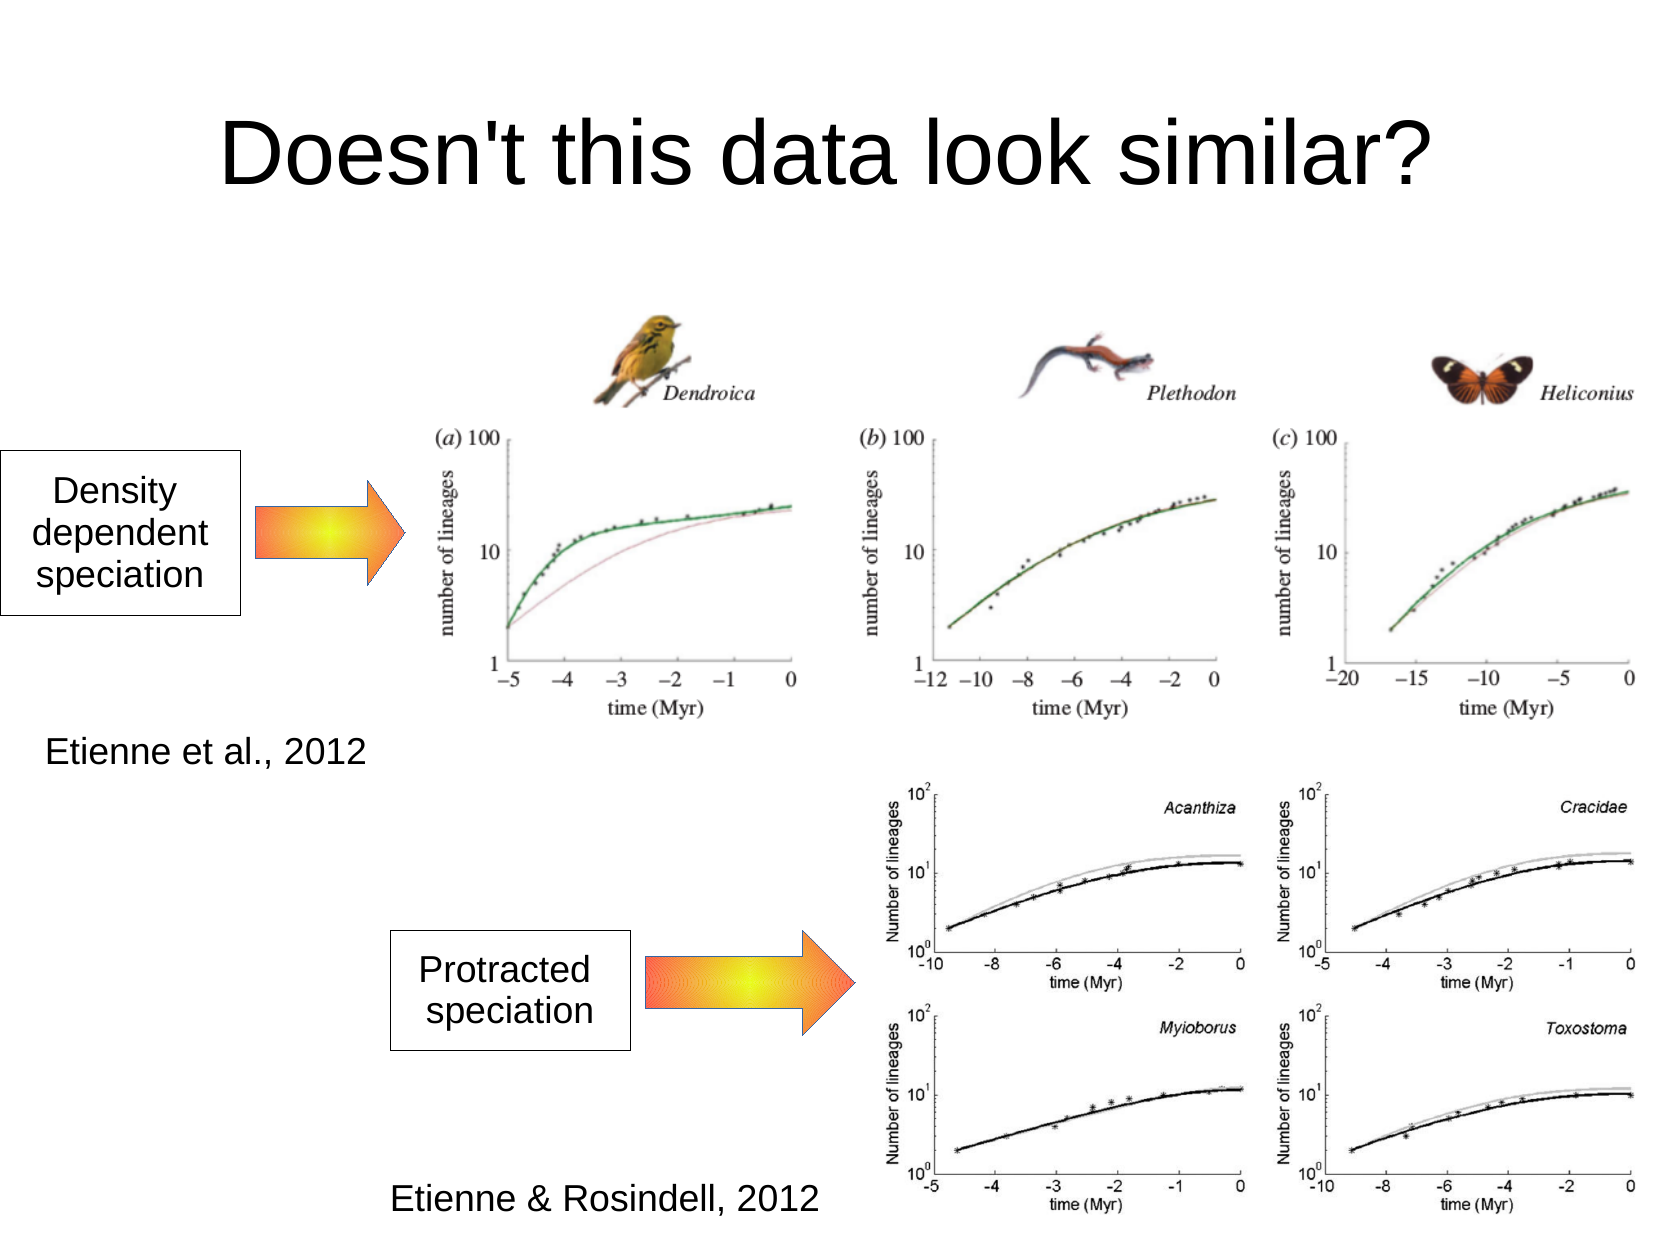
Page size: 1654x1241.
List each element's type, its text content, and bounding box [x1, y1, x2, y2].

text_box Density dependent speciation [0, 450, 241, 616]
title Doesn't this data look similar? [82, 49, 1571, 257]
text_box [645, 930, 856, 1036]
picture [885, 781, 1636, 1216]
text_box Etienne & Rosindell, 2012 [375, 1170, 841, 1227]
text_box [255, 480, 406, 586]
text_box Protracted speciation [390, 930, 631, 1051]
picture [435, 314, 1636, 721]
text_box Etienne et al., 2012 [30, 723, 406, 781]
